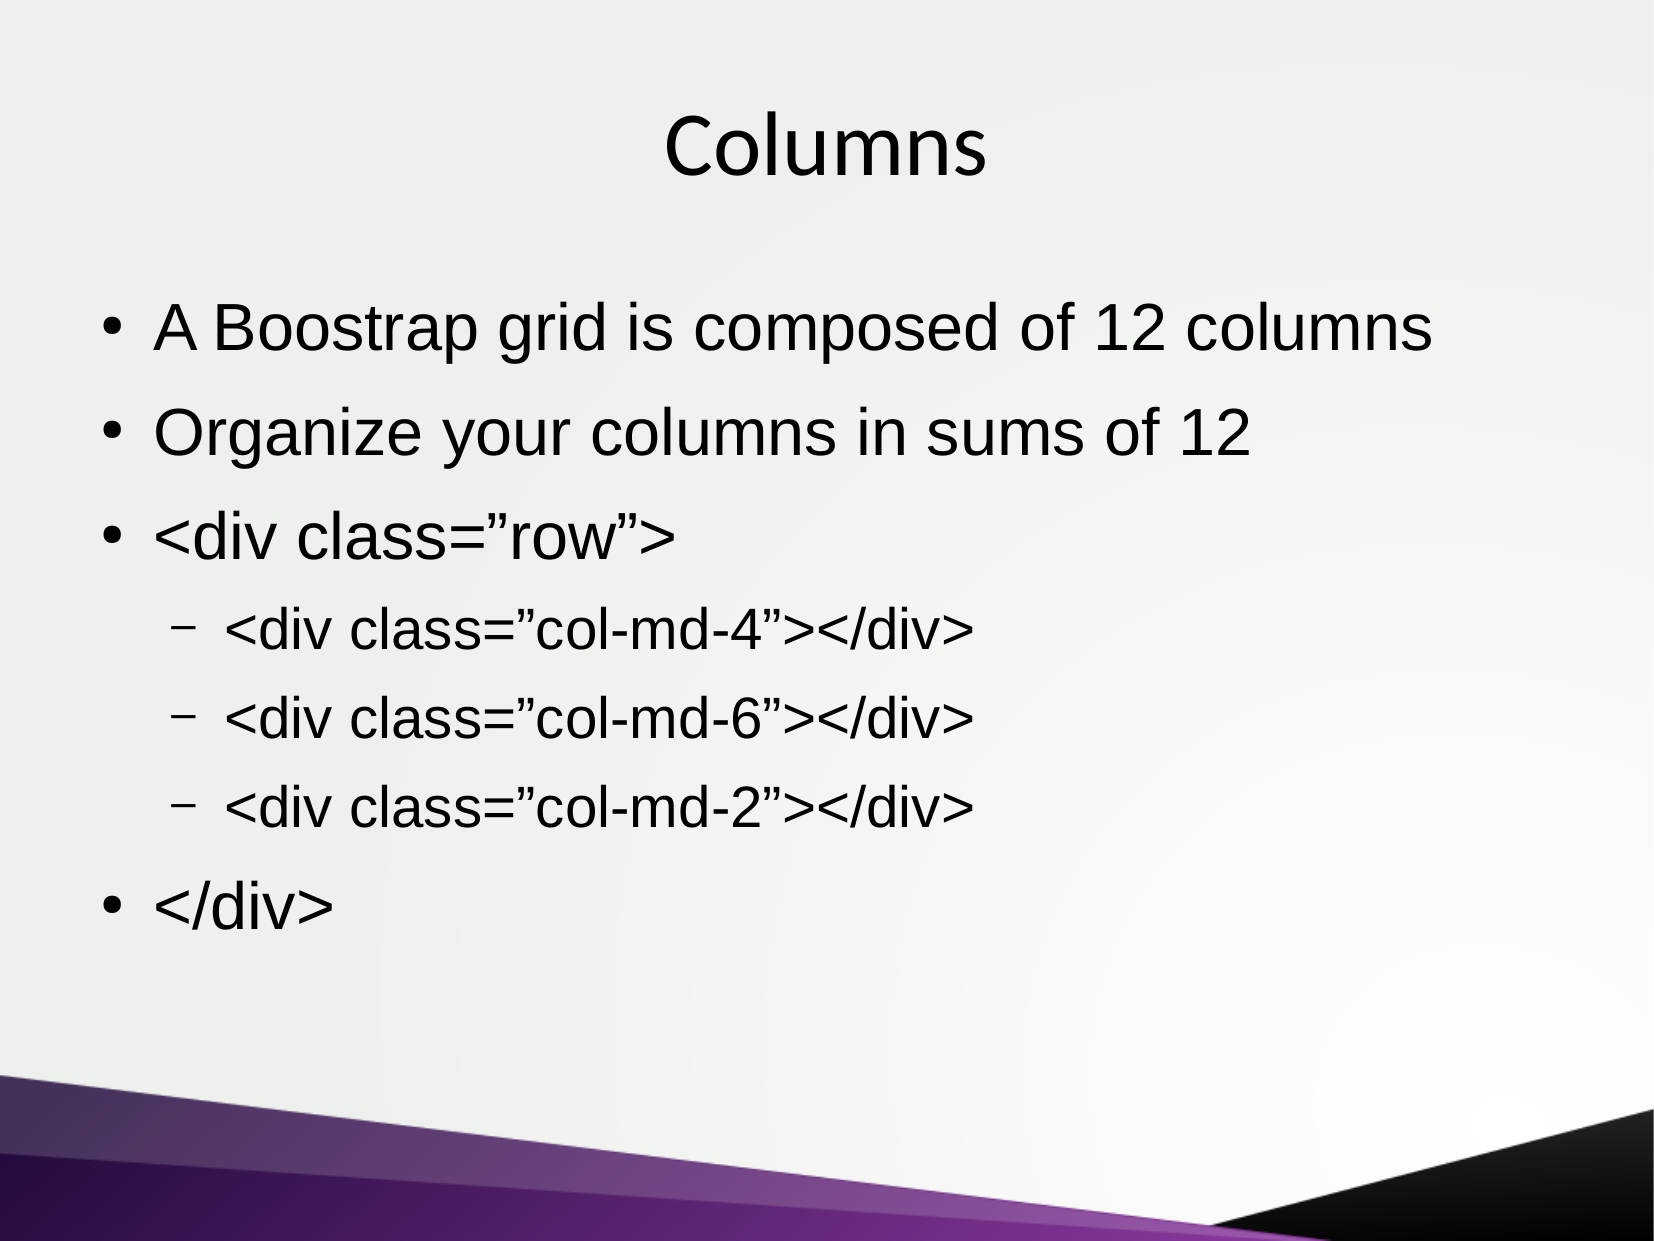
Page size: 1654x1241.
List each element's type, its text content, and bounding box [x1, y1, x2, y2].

list A Boostrap grid is composed of 12 columns Organize your columns in sums of 12 <div class=”row”> <div class=”col-md-4”></div> <div class=”col-md-6”></div> <div class=”col-md-2”></div> </div> [82, 290, 1571, 1010]
picture [0, 0, 1654, 1241]
title Columns [82, 49, 1571, 257]
